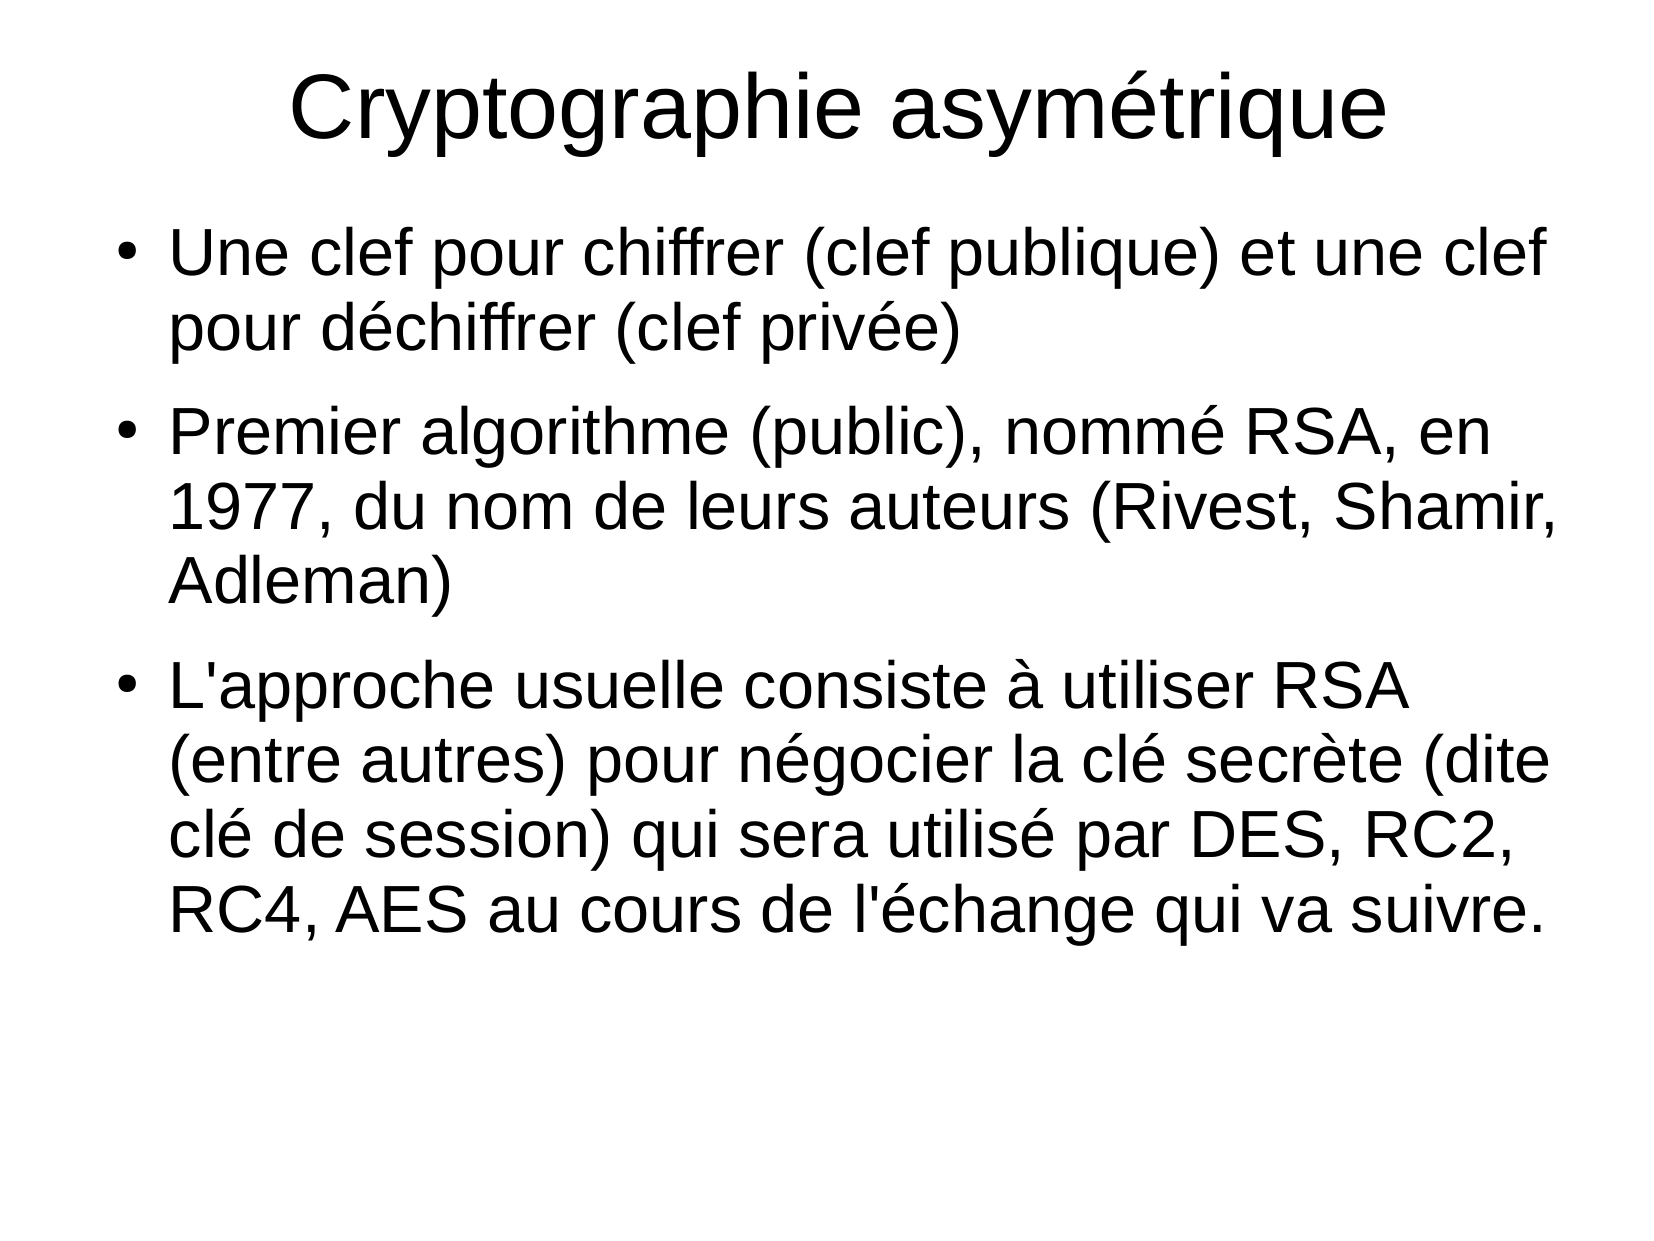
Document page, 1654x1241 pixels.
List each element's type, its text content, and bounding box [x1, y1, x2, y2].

list Une clef pour chiffrer (clef publique) et une clef pour déchiffrer (clef privée) Premier algorithme (public), nommé RSA, en 1977, du nom de leurs auteurs (Rivest, Shamir, Adleman) L'approche usuelle consiste à utiliser RSA (entre autres) pour négocier la clé secrète (dite clé de session) qui sera utilisé par DES, RC2, RC4, AES au cours de l'échange qui va suivre. [97, 214, 1586, 1127]
title Cryptographie asymétrique [247, 32, 1433, 181]
